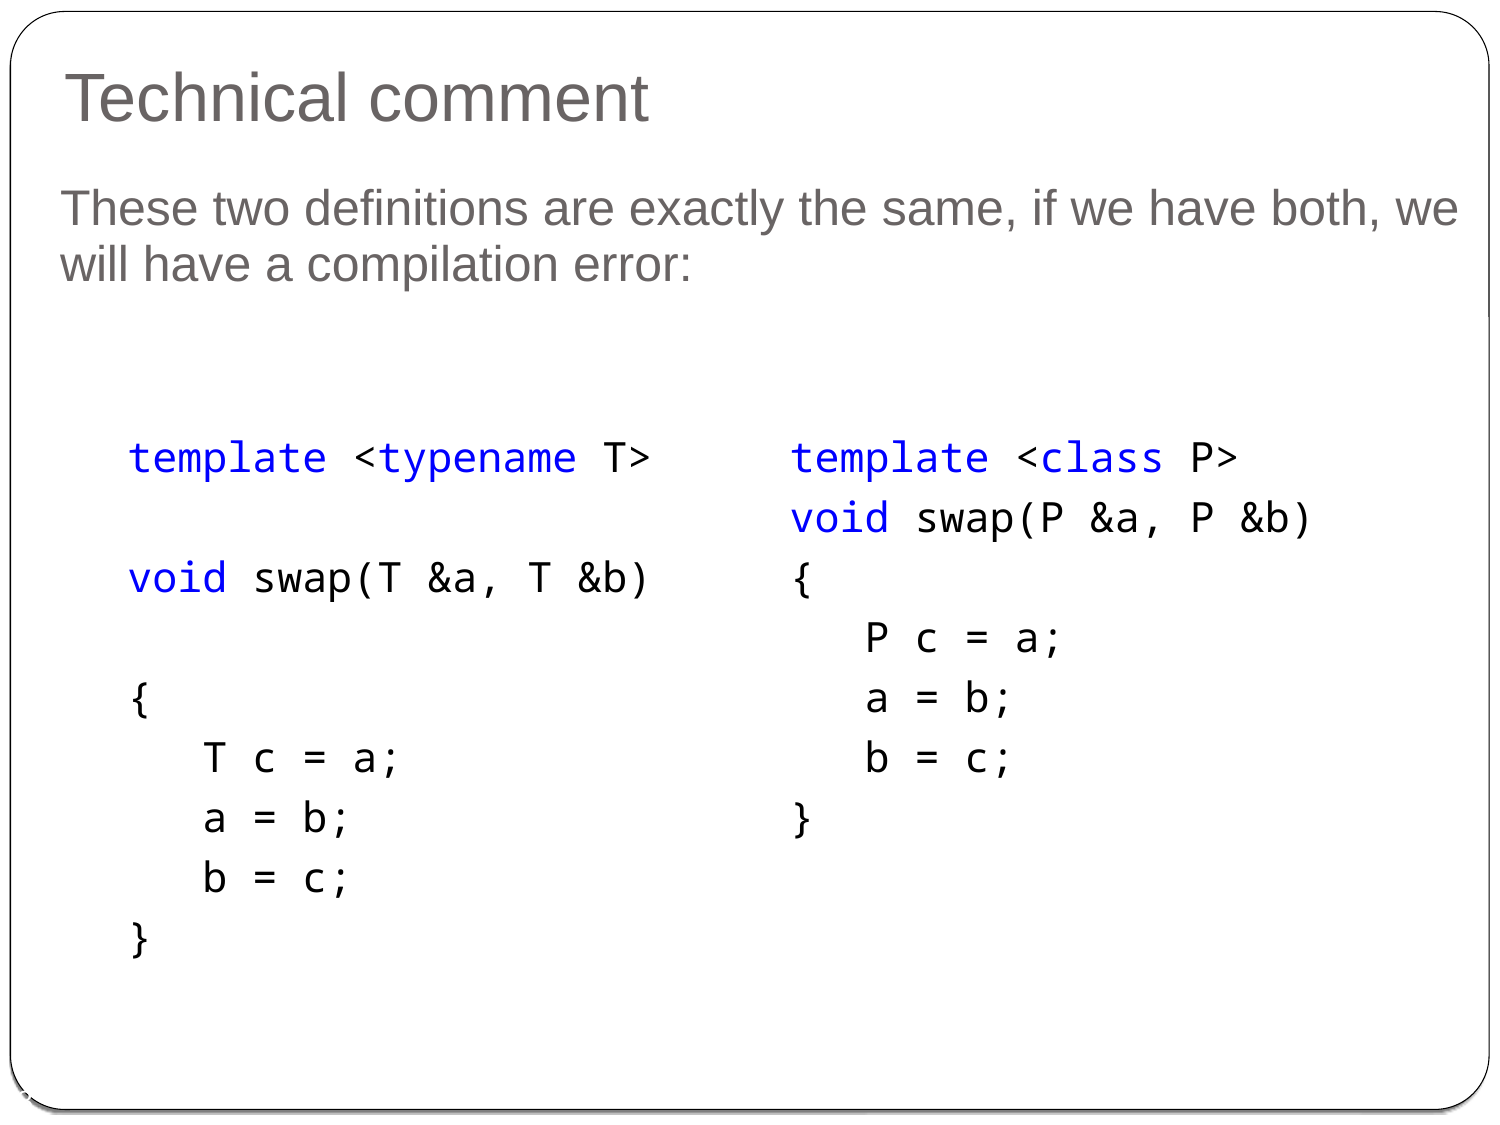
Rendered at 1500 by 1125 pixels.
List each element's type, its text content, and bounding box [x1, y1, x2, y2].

slide_number <number> [0, 1074, 50, 1125]
text_box These two definitions are exactly the same, if we have both, we will have a compilation error: [60, 179, 1465, 348]
title Technical comment [50, 45, 1450, 150]
text_box template <typename T> void swap(T &a, T &b) { T c = a; a = b; b = c; } [112, 413, 688, 969]
text_box template <class P> void swap(P &a, P &b) { P c = a; a = b; b = c; } [774, 413, 1363, 969]
